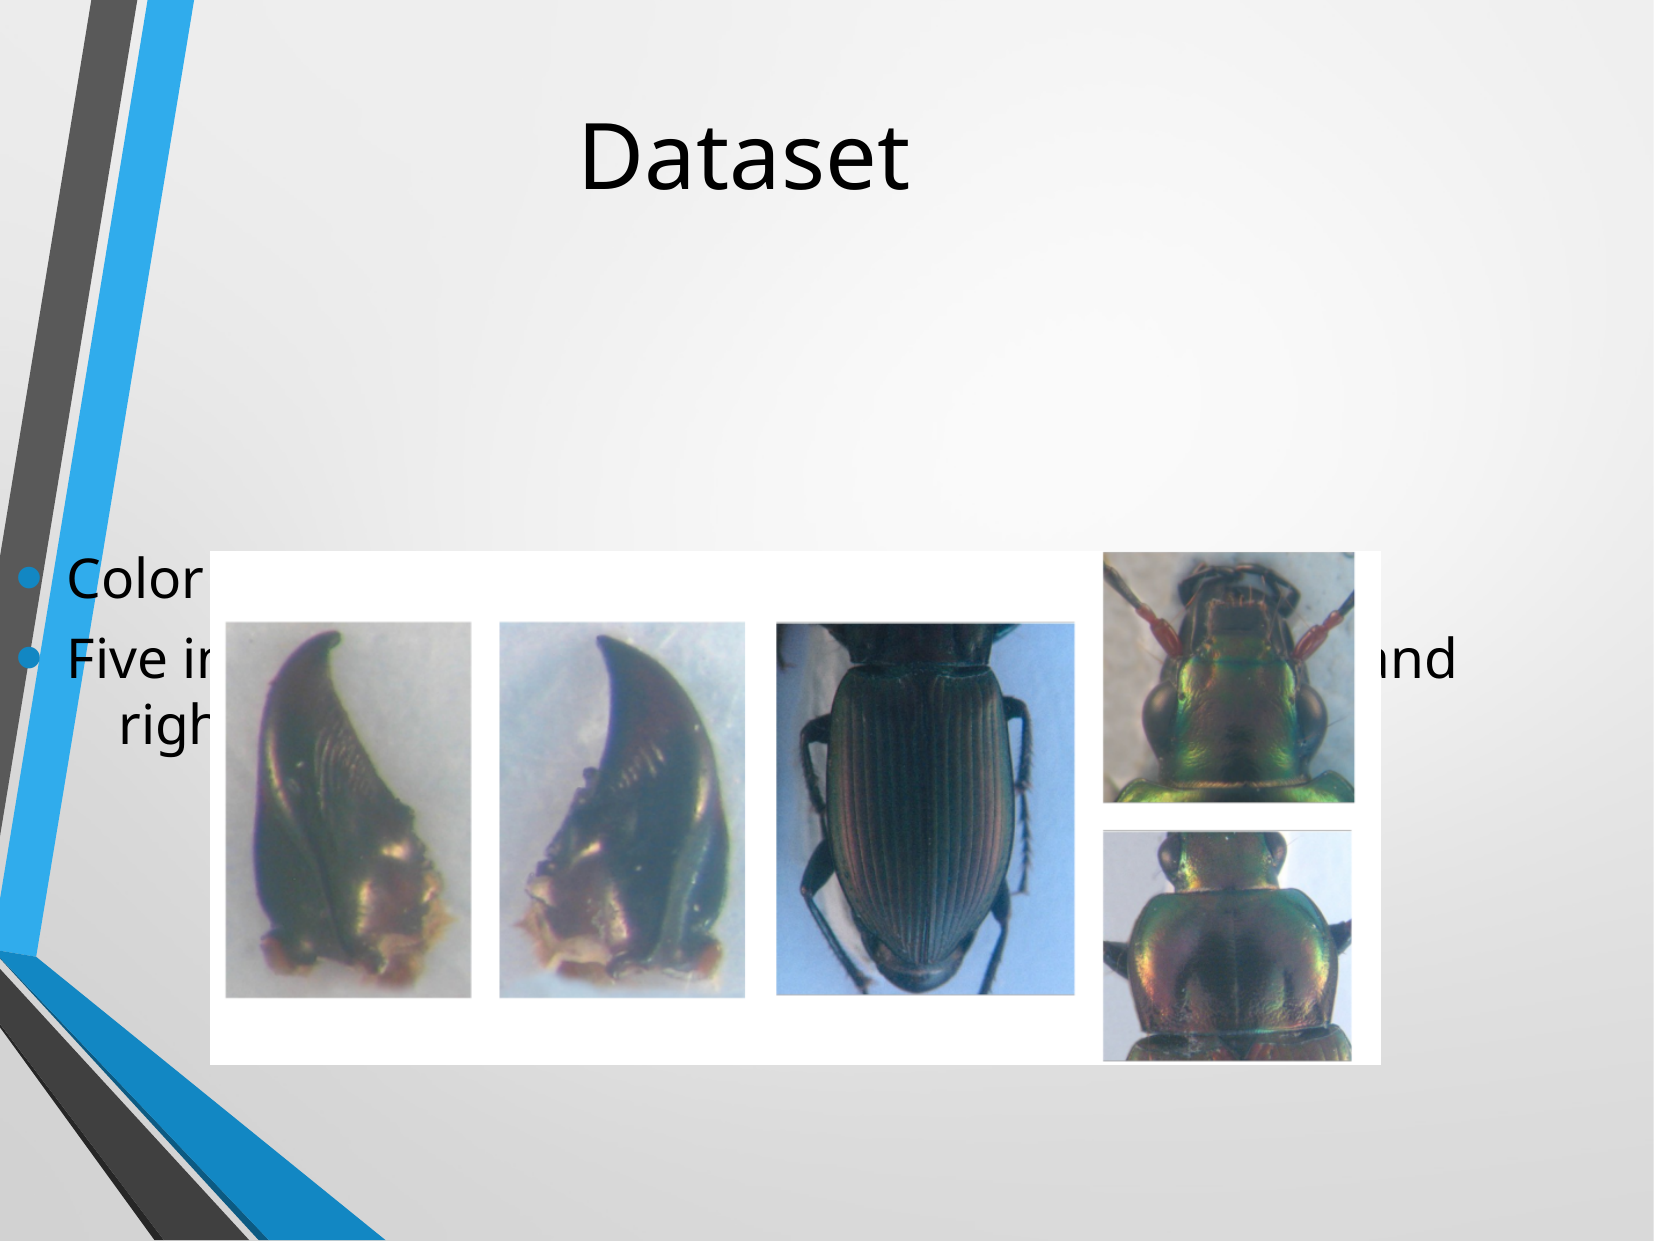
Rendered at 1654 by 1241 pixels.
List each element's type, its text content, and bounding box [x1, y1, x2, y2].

picture [210, 551, 1381, 1066]
title Dataset [0, 49, 1489, 257]
list Color images (2D) of 293 beetles (3264x2448) Five images by insect: head, pronotum, elytra, left and right mandible [0, 290, 1489, 1010]
